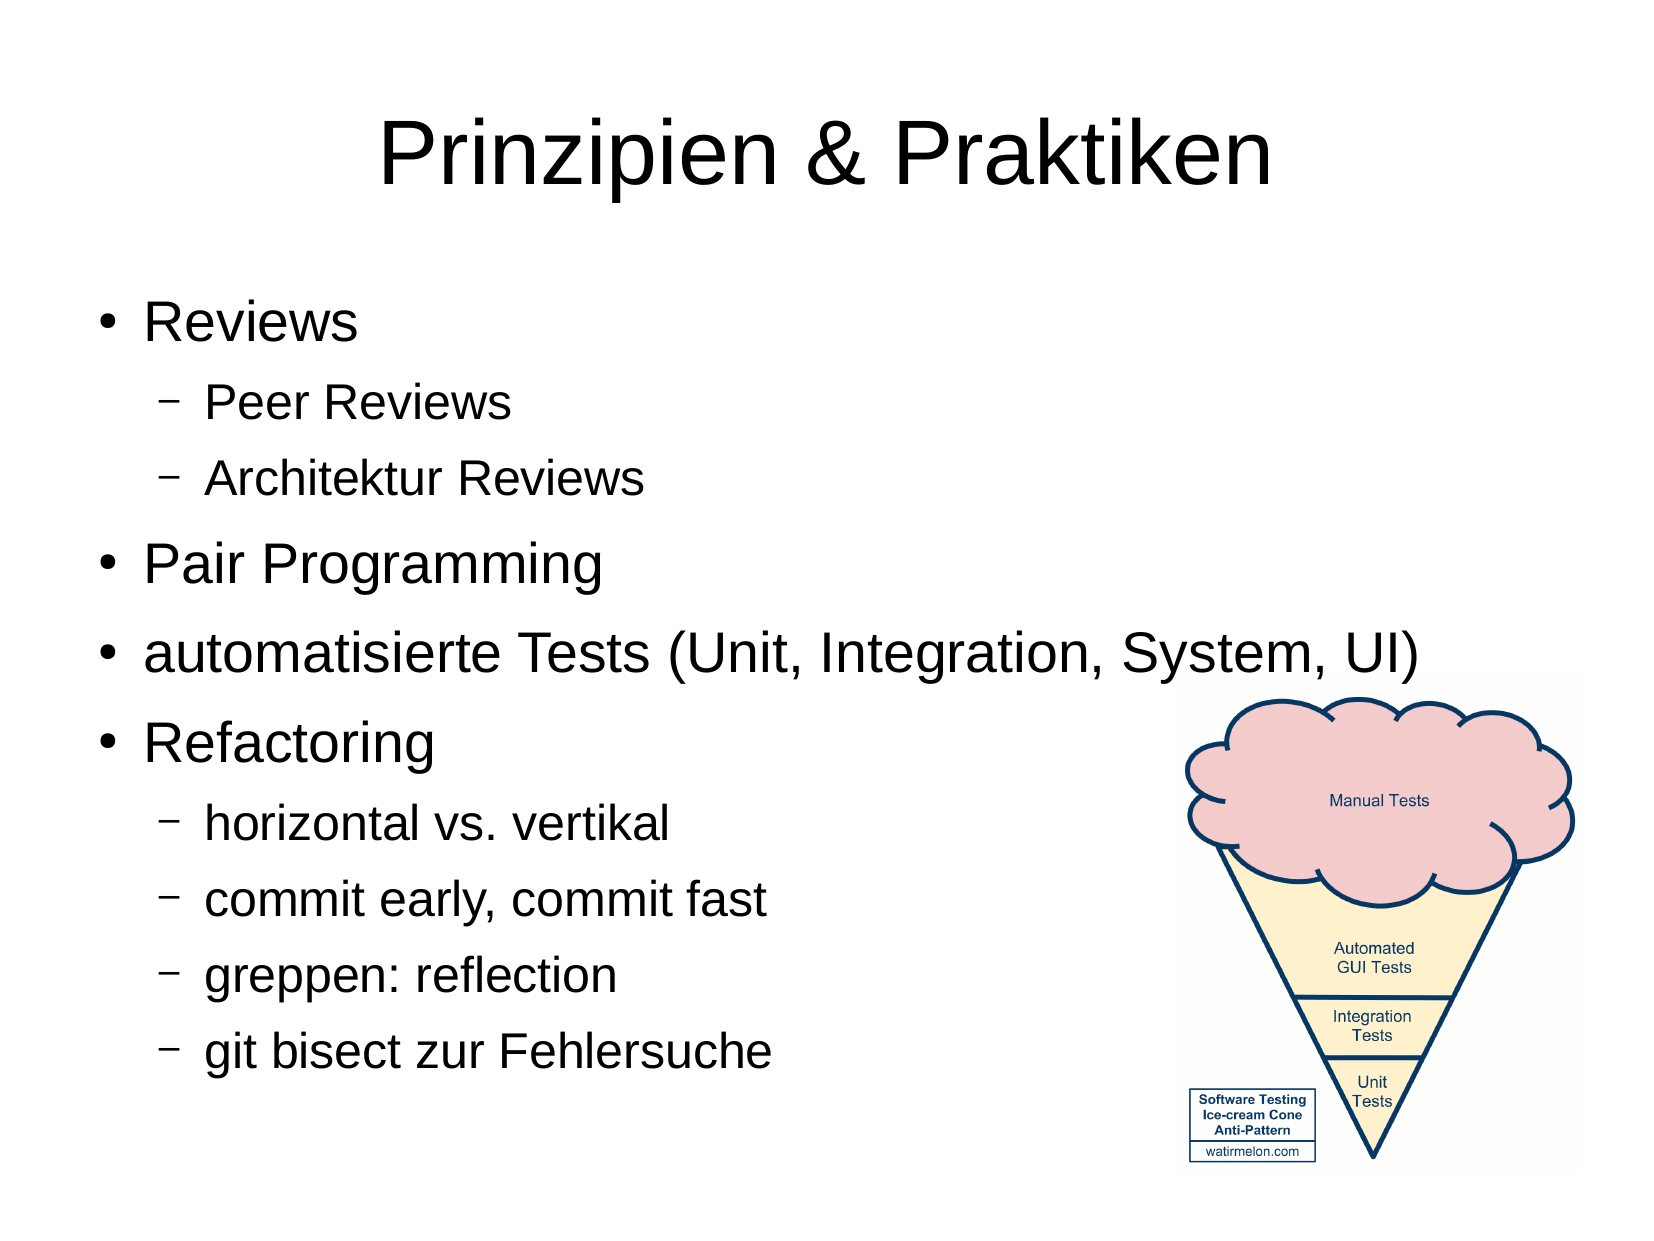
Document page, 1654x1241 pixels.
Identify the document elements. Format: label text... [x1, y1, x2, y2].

picture [1173, 670, 1582, 1174]
list Reviews Peer Reviews Architektur Reviews Pair Programming automatisierte Tests (Unit, Integration, System, UI) Refactoring horizontal vs. vertikal commit early, commit fast greppen: reflection git bisect zur Fehlersuche [82, 290, 1571, 1081]
title Prinzipien & Praktiken [82, 49, 1571, 257]
